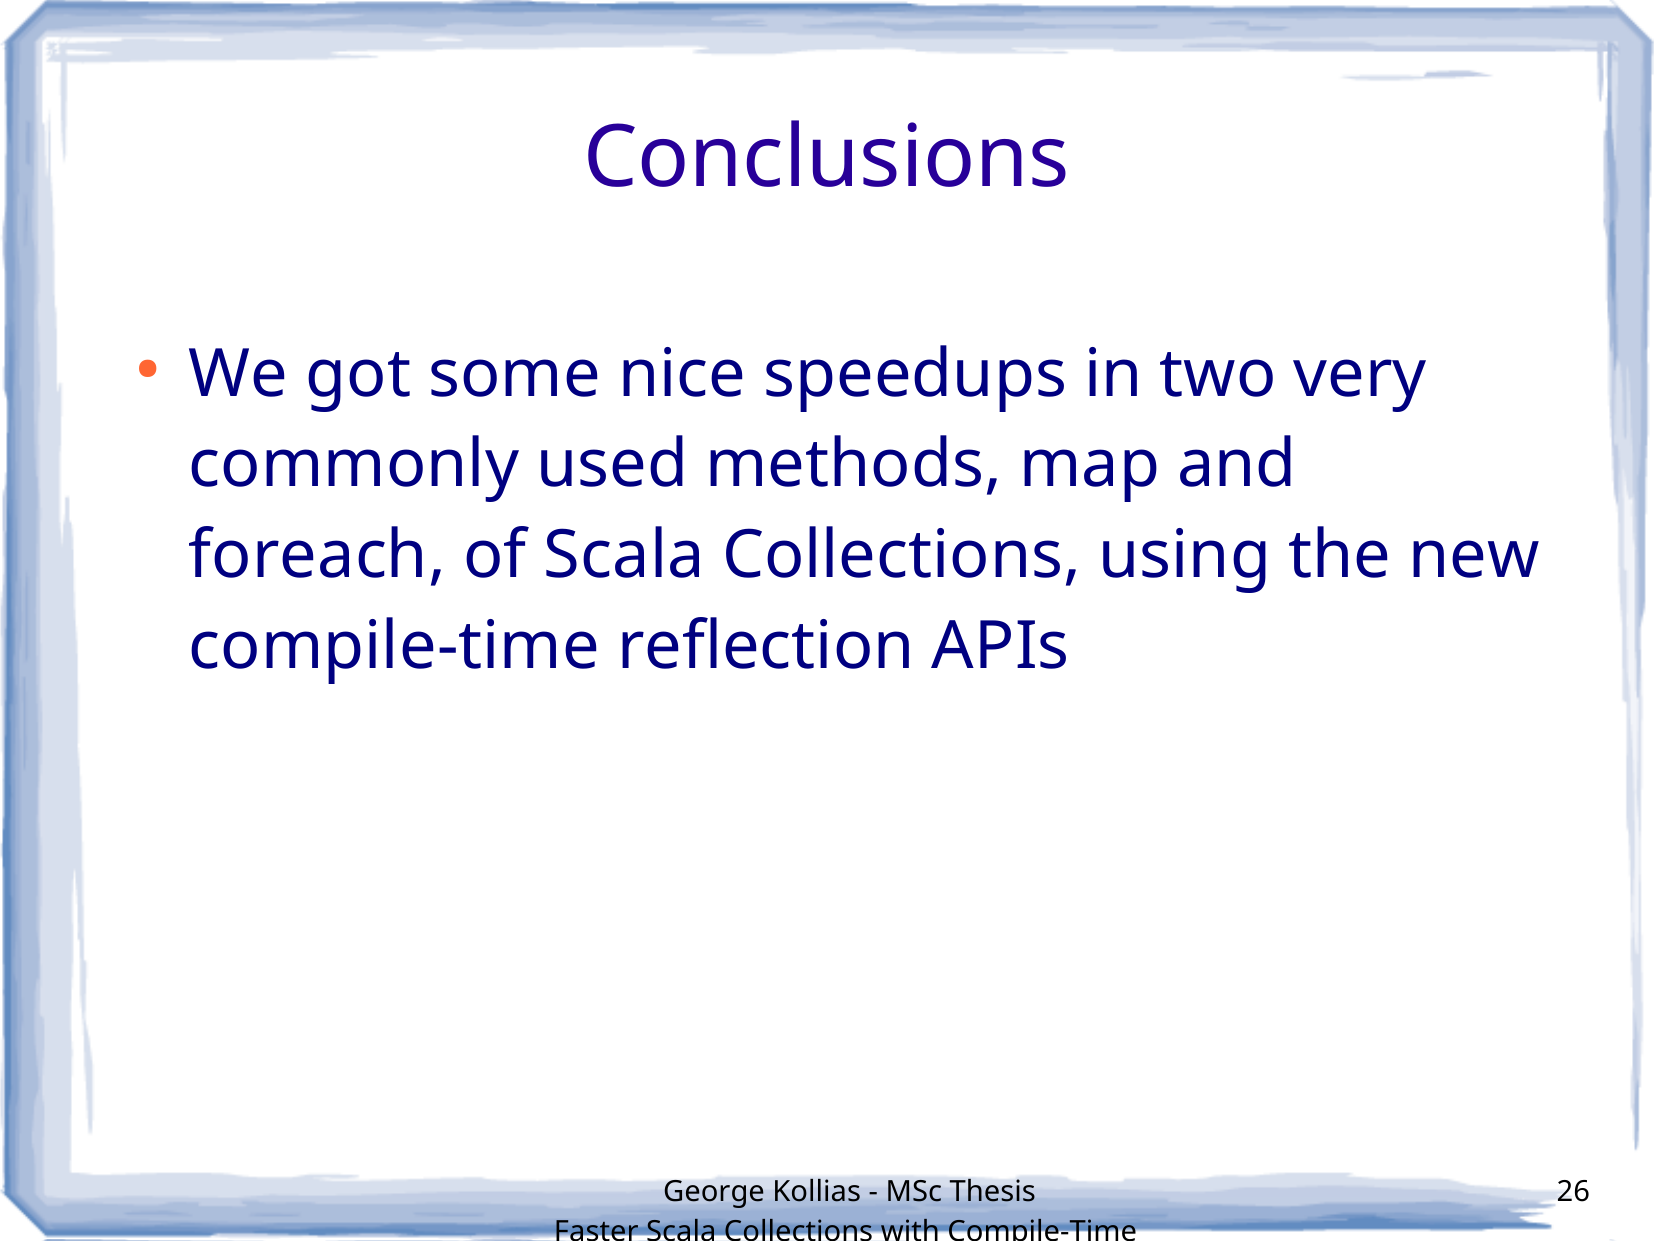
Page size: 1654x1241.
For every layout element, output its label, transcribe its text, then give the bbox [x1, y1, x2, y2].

list We got some nice speedups in two very commonly used methods, map and foreach, of Scala Collections, using the new compile-time reflection APIs [118, 324, 1571, 818]
picture [827, 1227, 836, 1239]
picture [1098, 1227, 1105, 1241]
picture [746, 1227, 755, 1239]
picture [614, 1227, 622, 1232]
picture [680, 1233, 687, 1239]
picture [0, 0, 1654, 1241]
picture [704, 1233, 711, 1239]
picture [969, 1227, 978, 1239]
picture [926, 1227, 934, 1241]
picture [779, 1227, 787, 1232]
picture [1015, 1227, 1024, 1239]
picture [1047, 1227, 1055, 1232]
title Conclusions [82, 49, 1571, 257]
picture [846, 1227, 854, 1241]
picture [1124, 1227, 1132, 1232]
picture [998, 1227, 1005, 1241]
picture [1108, 1227, 1115, 1241]
picture [988, 1227, 995, 1241]
picture [573, 1233, 580, 1239]
picture [888, 1228, 895, 1241]
